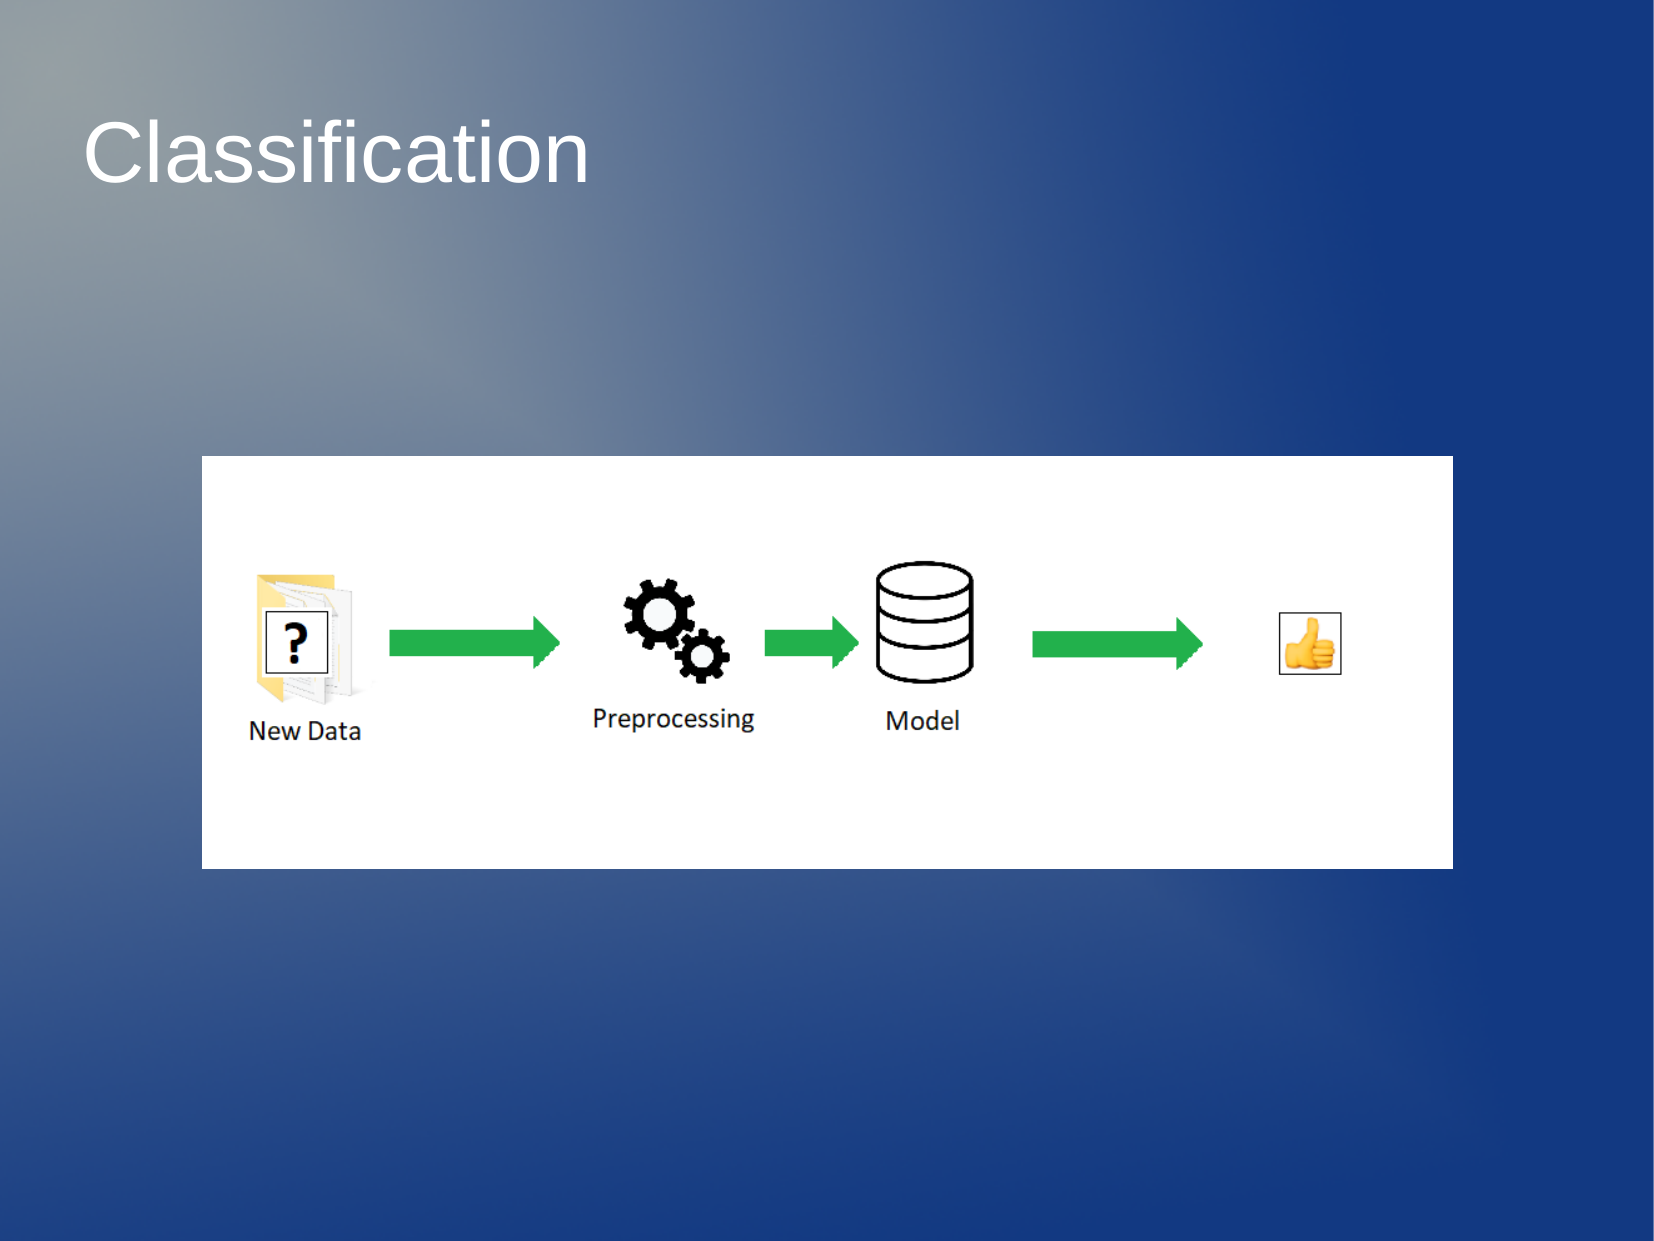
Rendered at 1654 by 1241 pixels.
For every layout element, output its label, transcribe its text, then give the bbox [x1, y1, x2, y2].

title Classification [82, 49, 1571, 257]
picture [0, 0, 1654, 1241]
